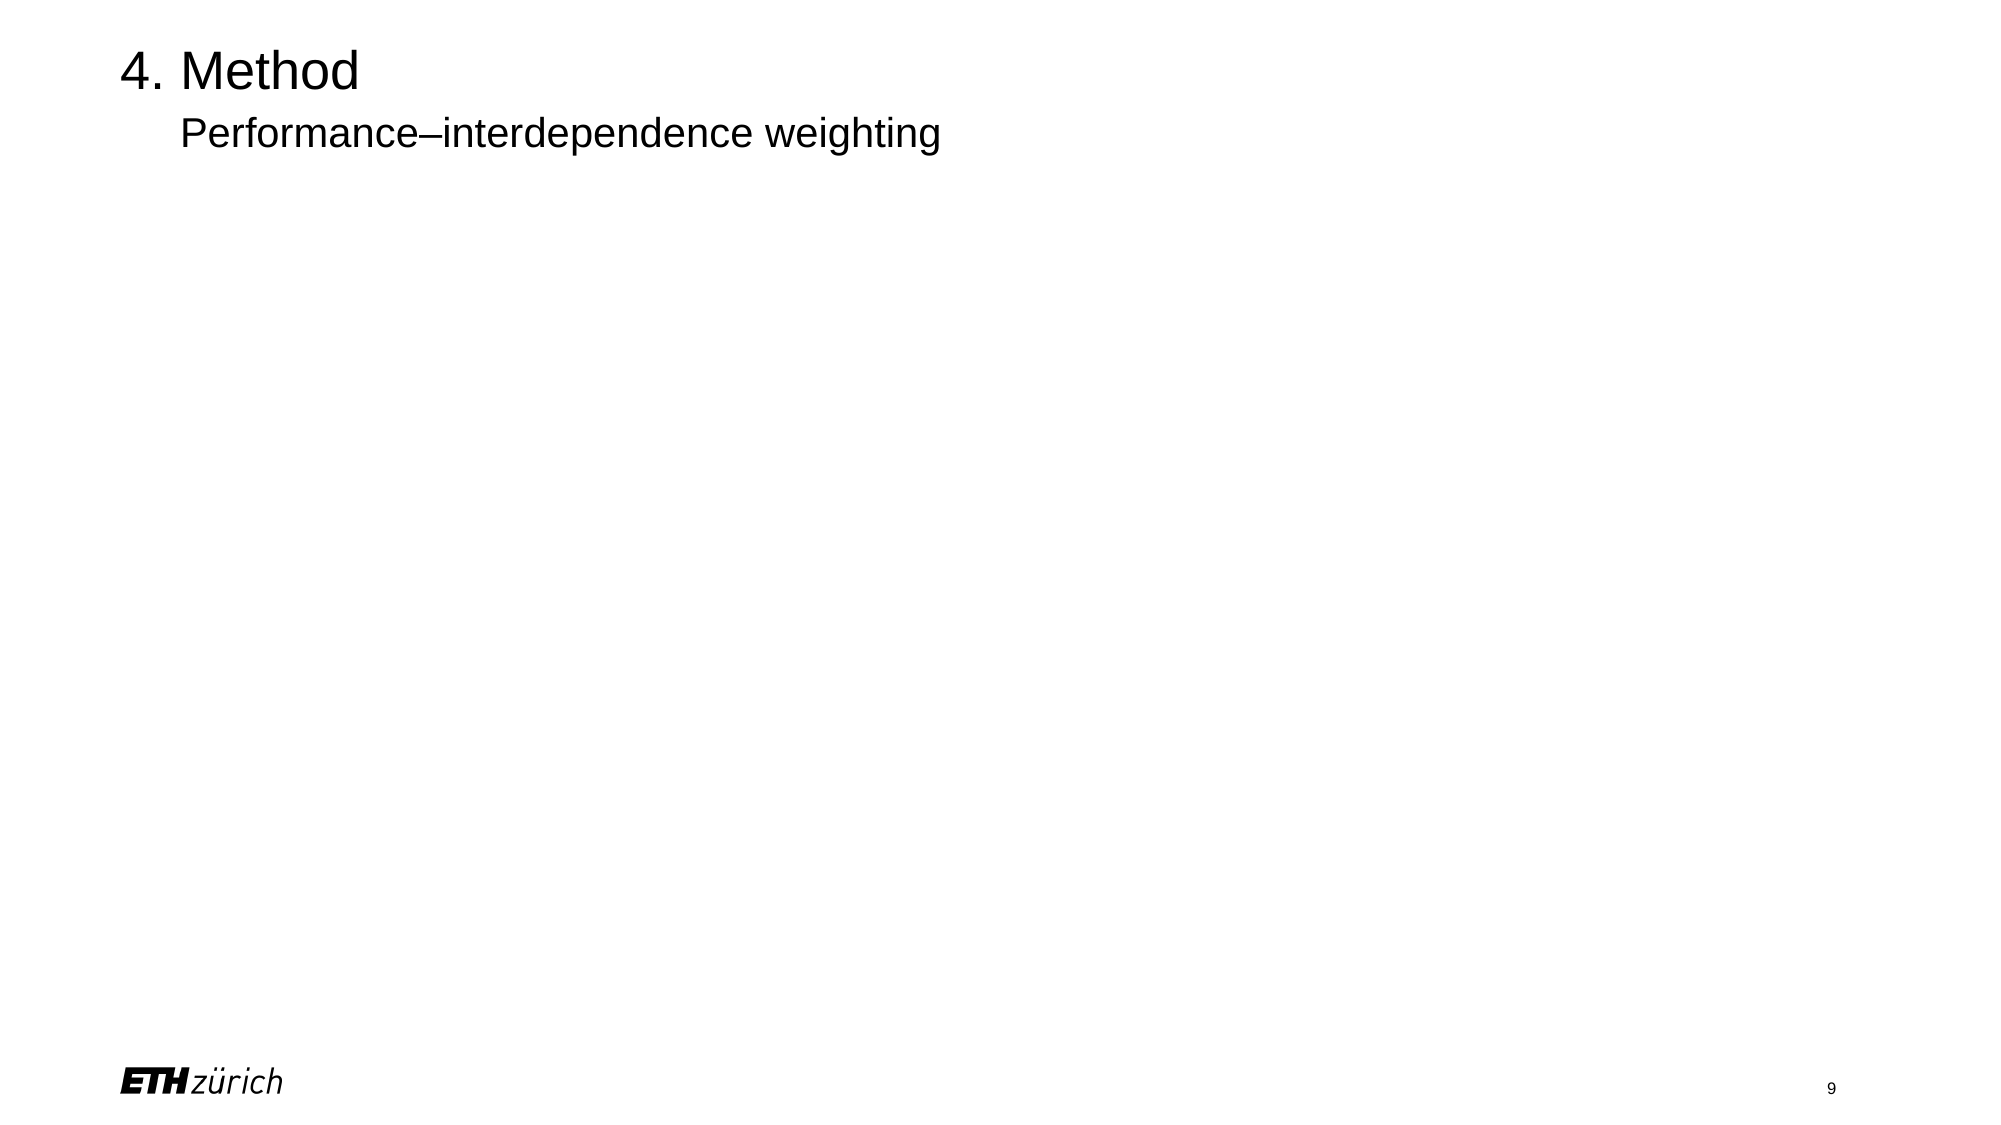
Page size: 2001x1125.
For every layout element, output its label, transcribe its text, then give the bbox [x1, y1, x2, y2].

title 4. Method Performance–interdependence weighting [120, 42, 1880, 191]
slide_number 9 [1827, 1069, 1880, 1106]
